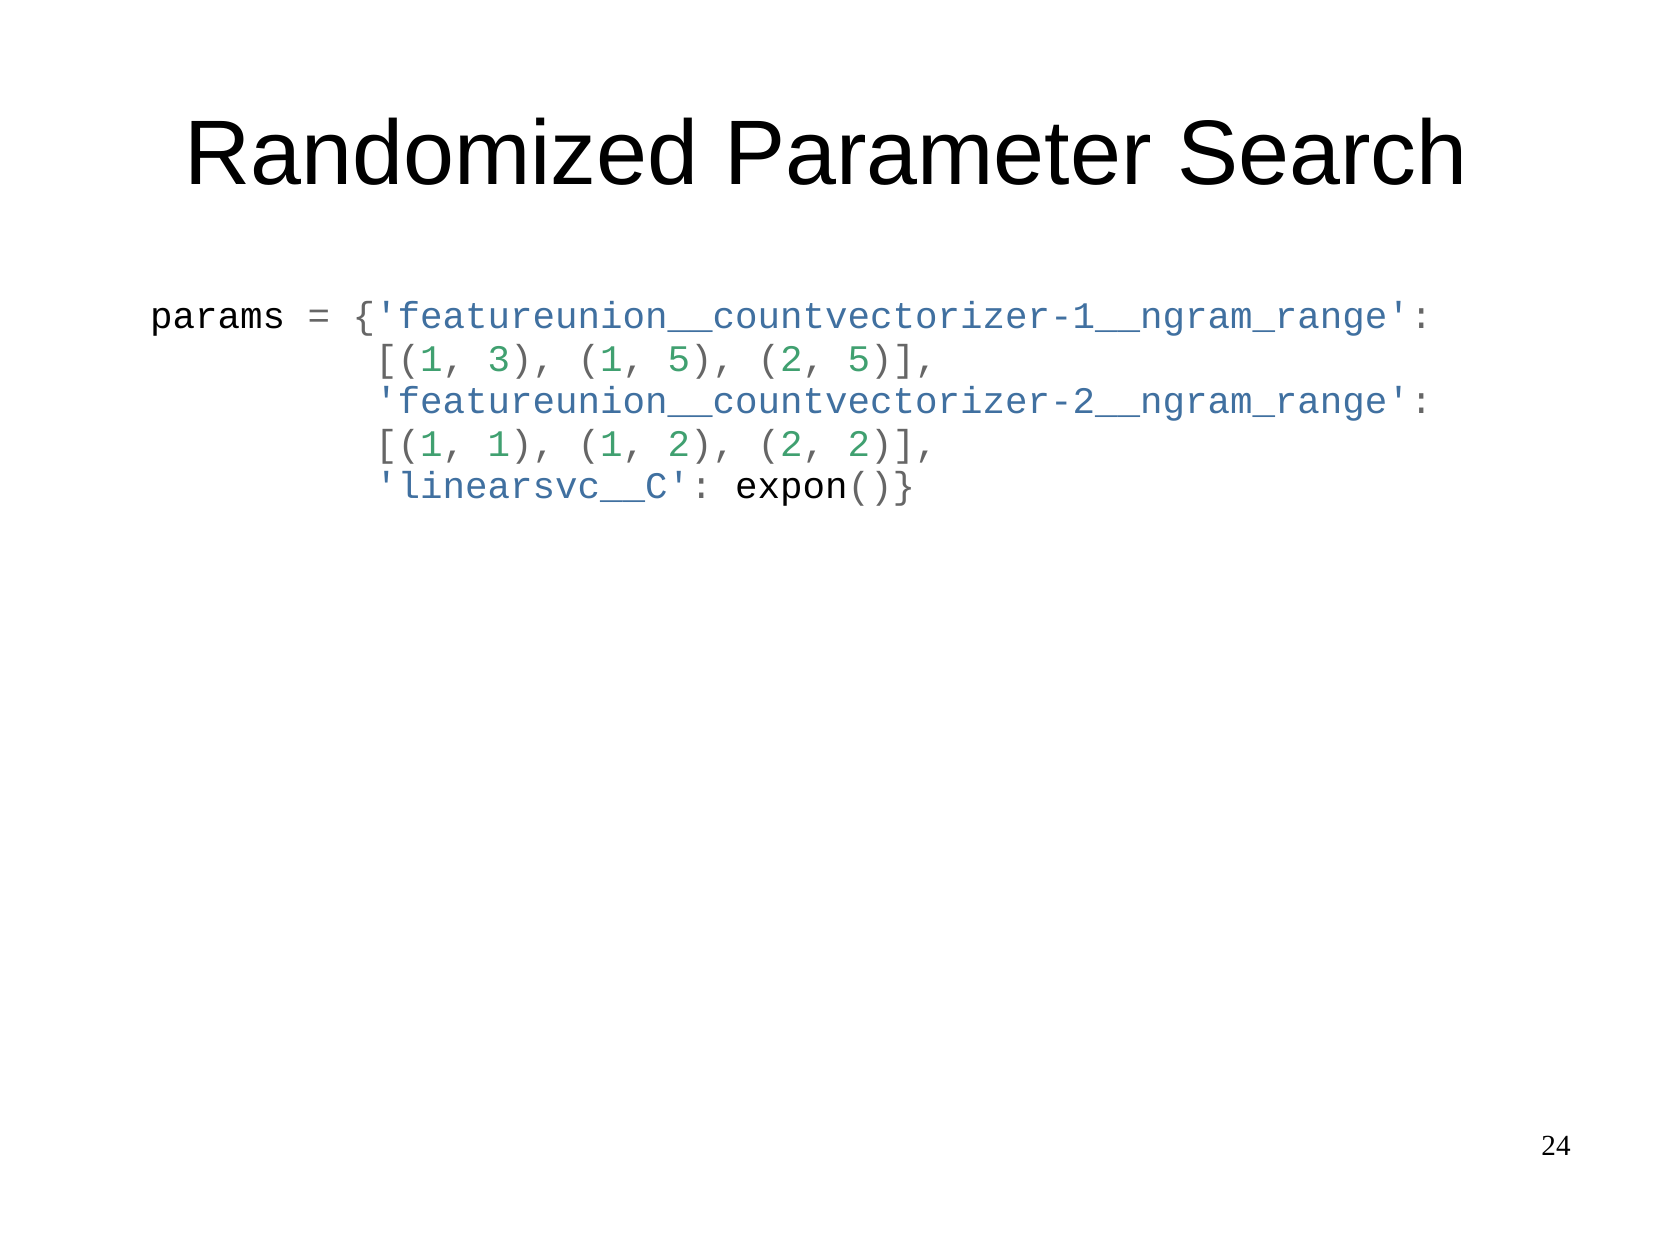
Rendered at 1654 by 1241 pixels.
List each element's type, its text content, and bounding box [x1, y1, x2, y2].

text_box params = {'featureunion__countvectorizer-1__ngram_range': [(1, 3), (1, 5), (2, 5)], 'featureunion__countvectorizer-2__ngram_range': [(1, 1), (1, 2), (2, 2)], 'linearsvc__C': expon()} [150, 297, 1486, 512]
title Randomized Parameter Search [82, 49, 1571, 257]
